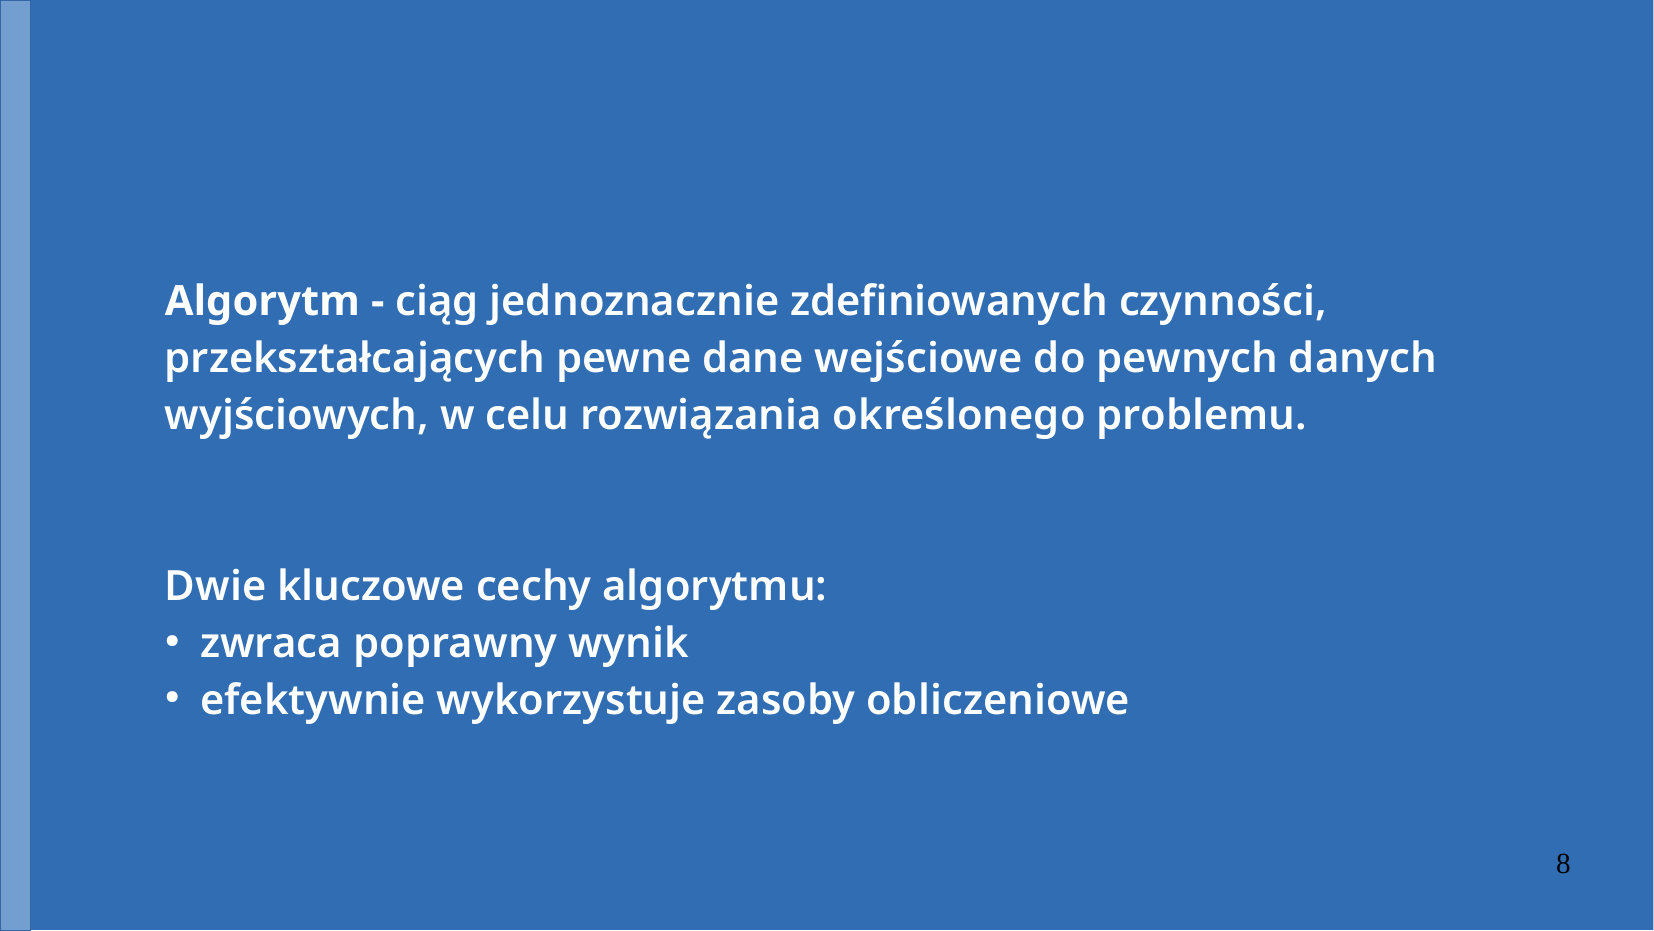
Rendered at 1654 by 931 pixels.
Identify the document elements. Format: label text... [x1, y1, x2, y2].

text_box [0, 0, 31, 931]
text_box Algorytm - ciąg jednoznacznie zdefiniowanych czynności, przekształcających pewne dane wejściowe do pewnych danych wyjściowych, w celu rozwiązania określonego problemu. Dwie kluczowe cechy algorytmu: zwraca poprawny wynik efektywnie wykorzystuje zasoby obliczeniowe [150, 263, 1629, 699]
